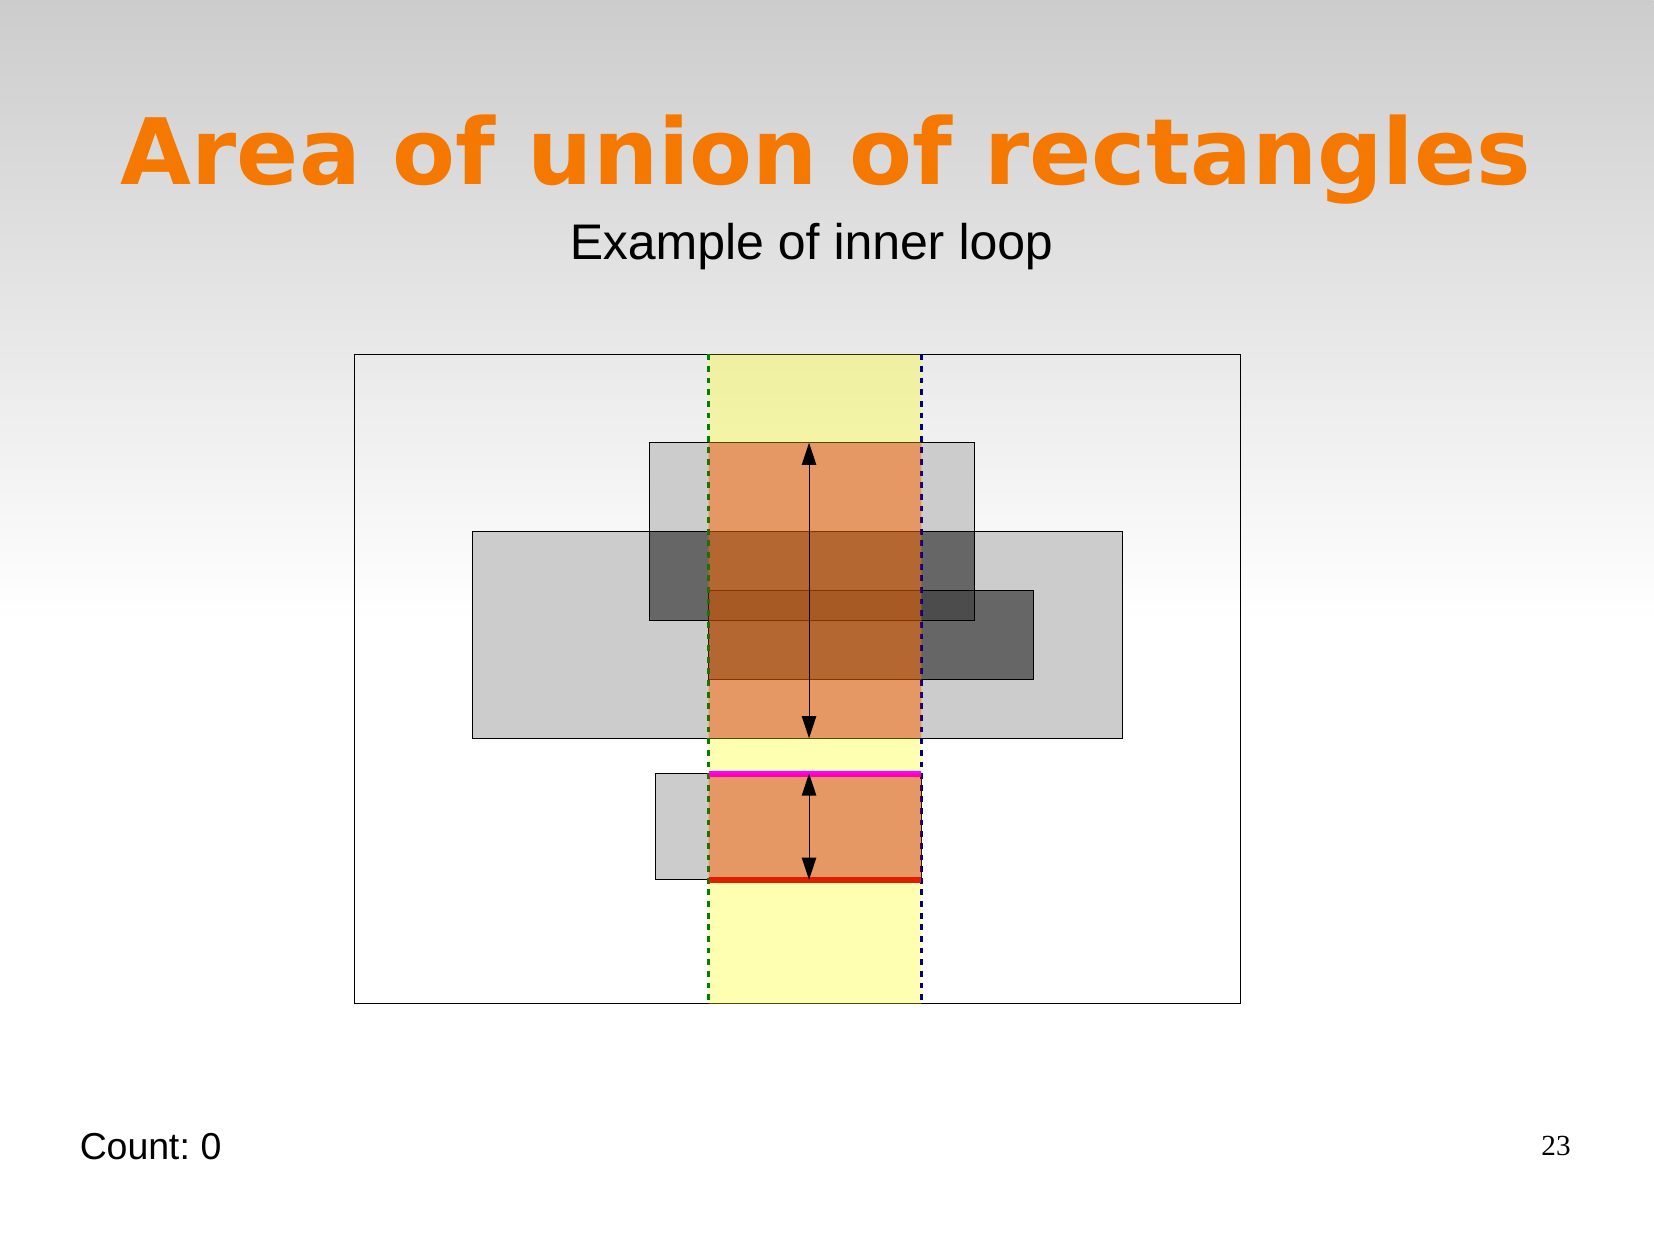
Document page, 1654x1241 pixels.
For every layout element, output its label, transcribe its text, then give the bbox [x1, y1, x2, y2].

text_box Example of inner loop [555, 206, 1087, 278]
title Area of union of rectangles [82, 49, 1571, 257]
text_box [708, 883, 922, 1004]
text_box [472, 354, 1123, 880]
text_box [655, 772, 809, 880]
text_box Count: 0 [64, 1118, 272, 1176]
